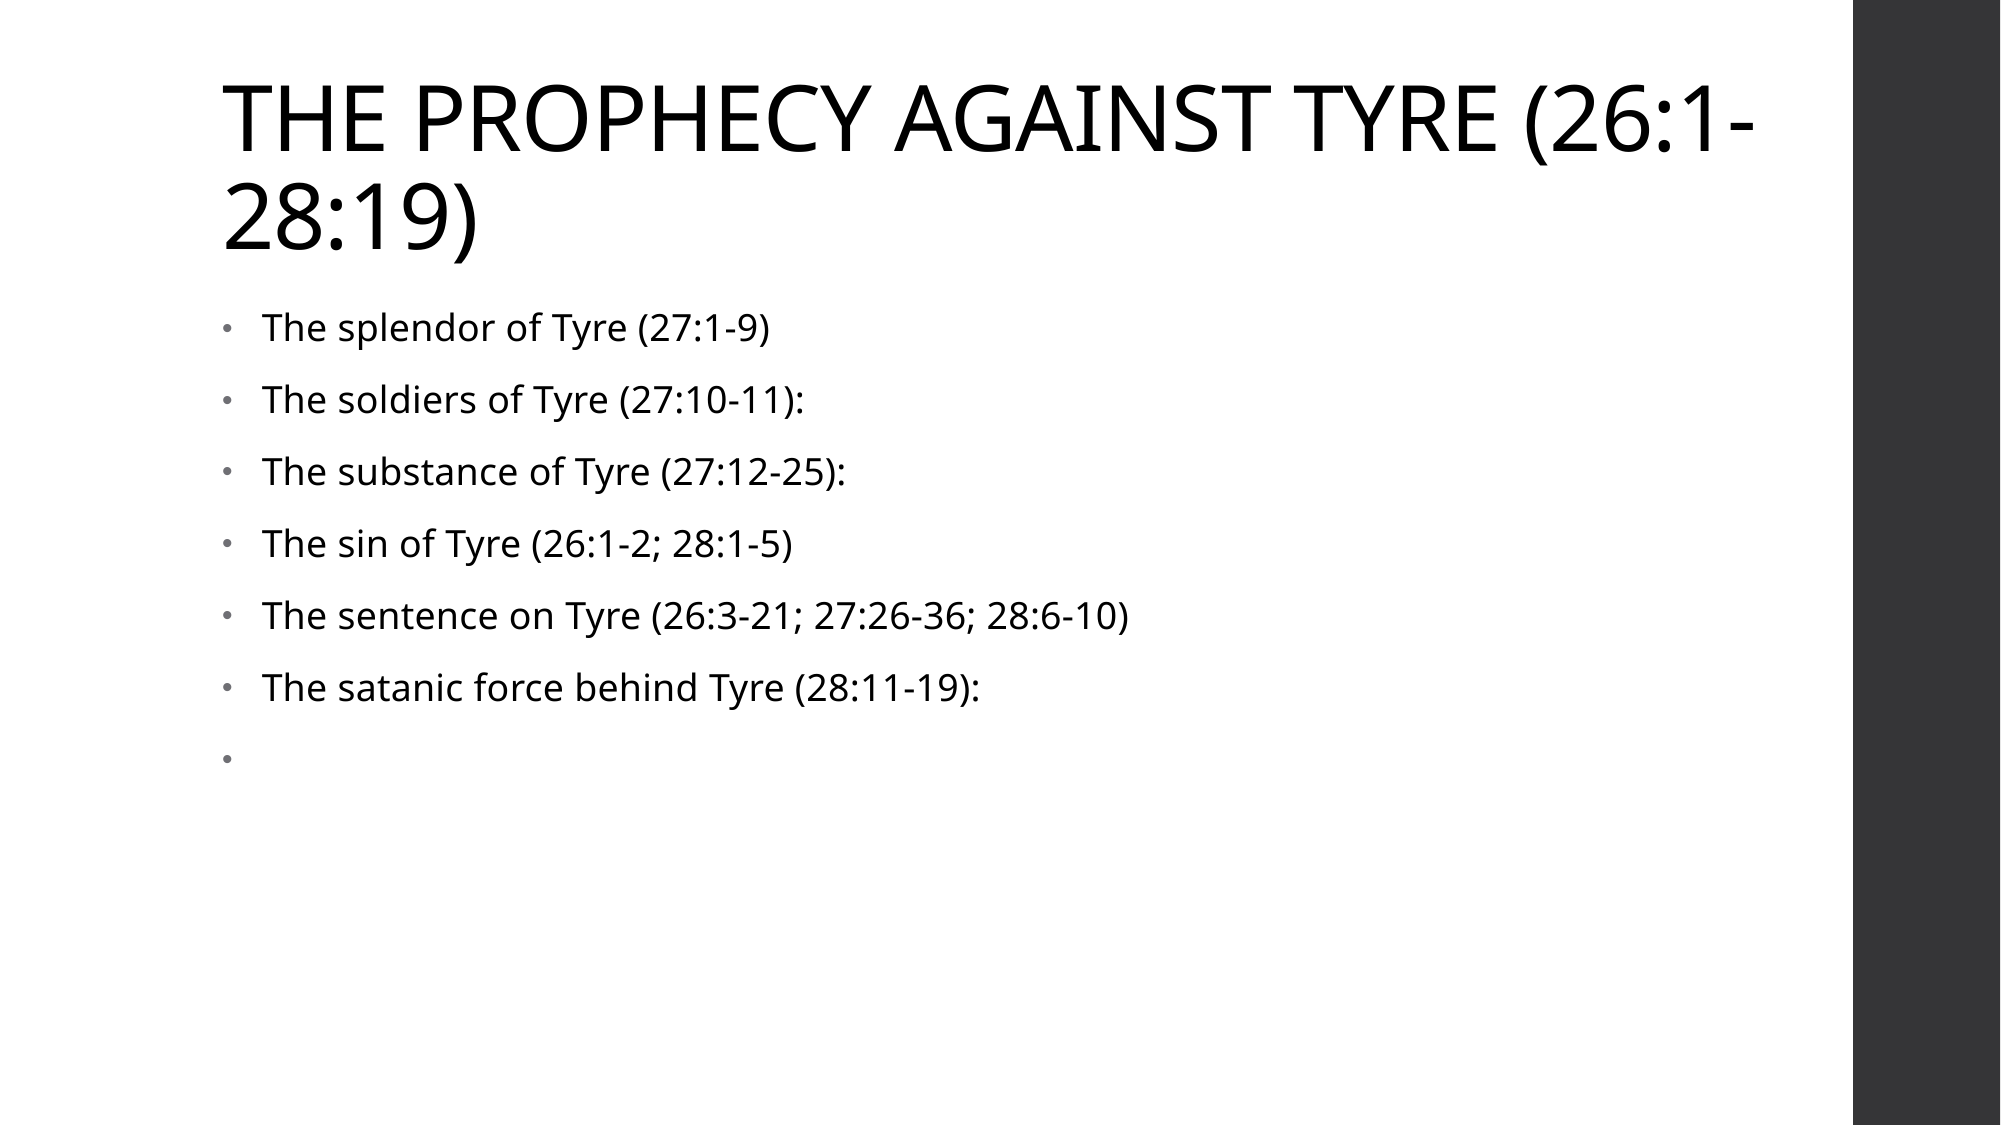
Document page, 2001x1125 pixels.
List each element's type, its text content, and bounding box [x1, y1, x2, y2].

list The splendor of Tyre (27:1-9) The soldiers of Tyre (27:10-11): The substance of Tyre (27:12-25): The sin of Tyre (26:1-2; 28:1-5) The sentence on Tyre (26:3-21; 27:26-36; 28:6-10) The satanic force behind Tyre (28:11-19): [206, 299, 1617, 1014]
title THE PROPHECY AGAINST TYRE (26:1-28:19) [206, 60, 1797, 278]
